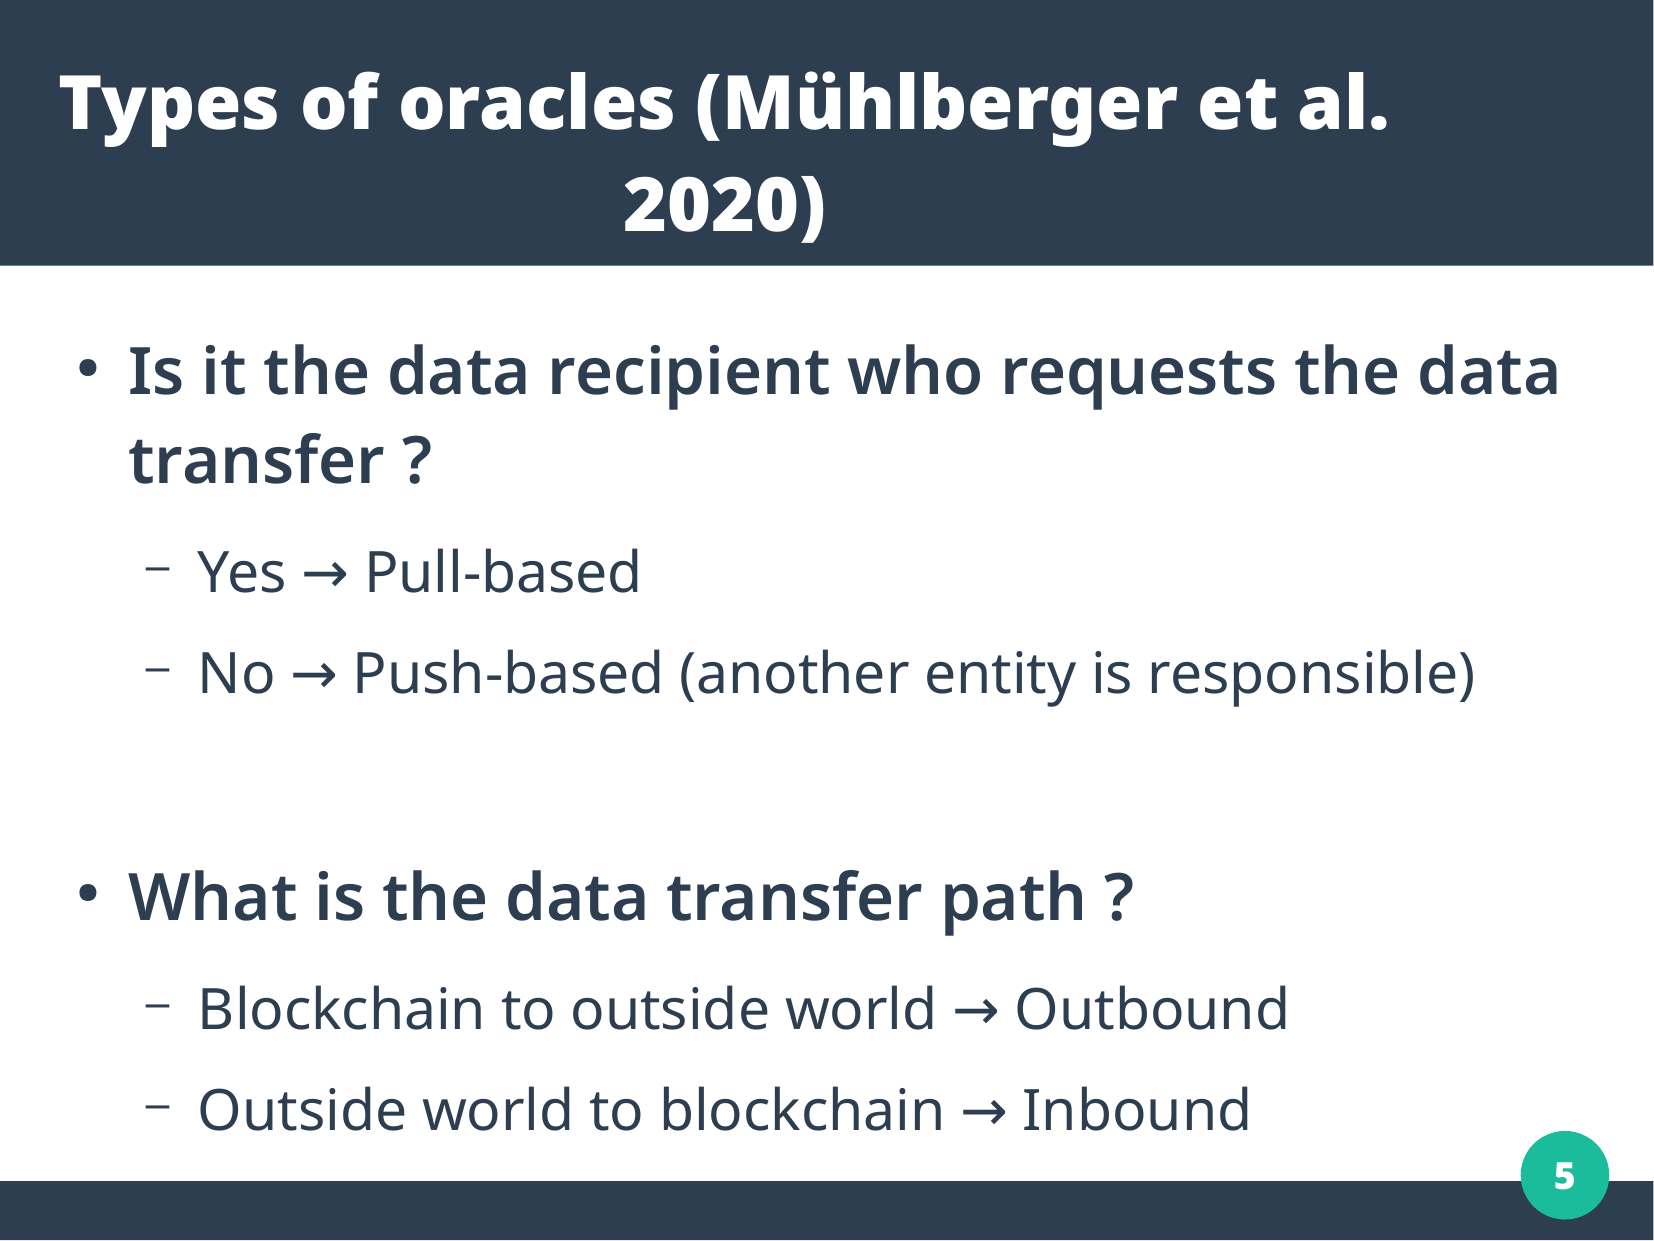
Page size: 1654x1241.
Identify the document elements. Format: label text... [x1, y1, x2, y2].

title Types of oracles (Mühlberger et al. 2020) [59, 49, 1595, 207]
list Is it the data recipient who requests the data transfer ? Yes → Pull-based No → Push-based (another entity is responsible) What is the data transfer path ? Blockchain to outside world → Outbound Outside world to blockchain → Inbound [59, 324, 1595, 1152]
